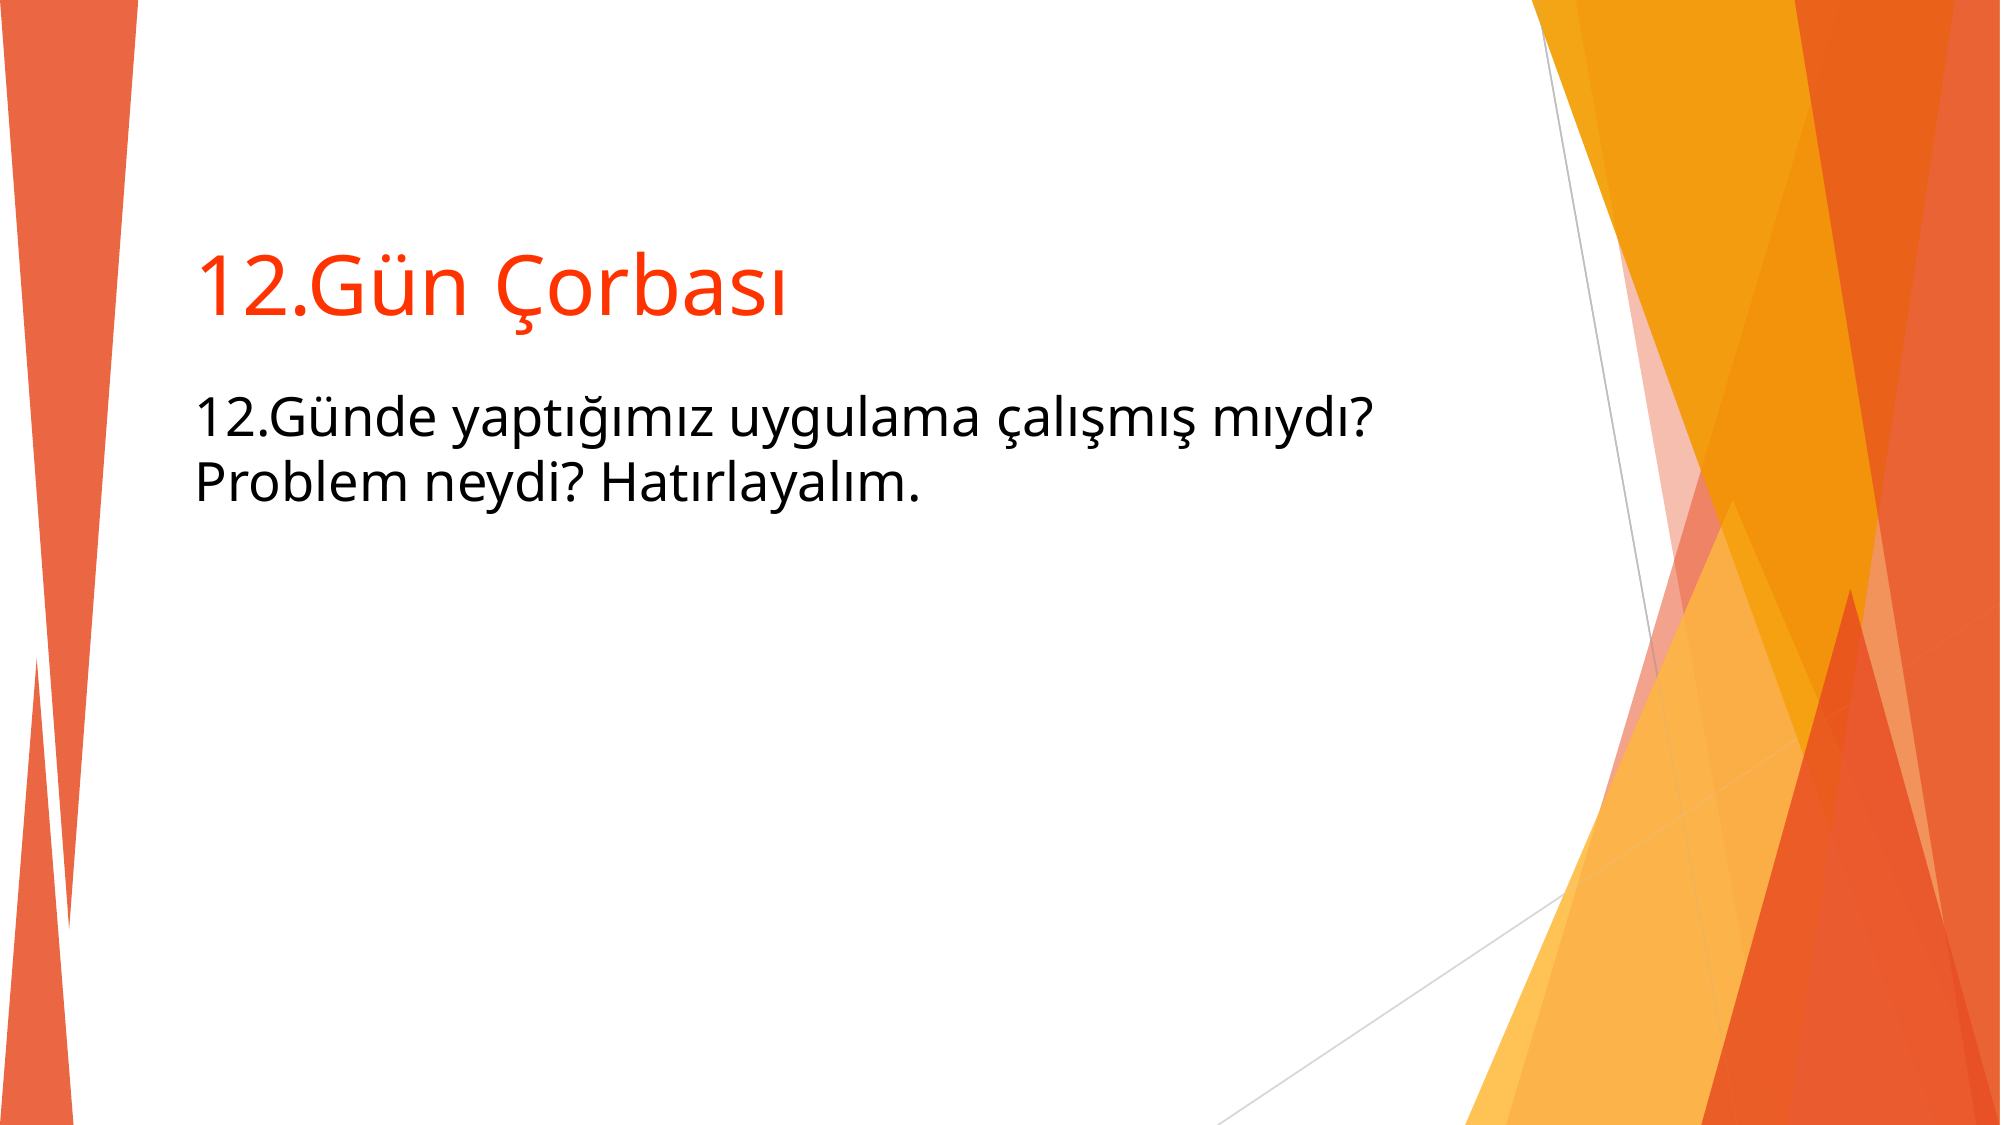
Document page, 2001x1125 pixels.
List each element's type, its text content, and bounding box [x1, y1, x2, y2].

text_box 12.Günde yaptığımız uygulama çalışmış mıydı? Problem neydi? Hatırlayalım. [180, 375, 1471, 555]
title 12.Gün Çorbası [180, 224, 1531, 496]
